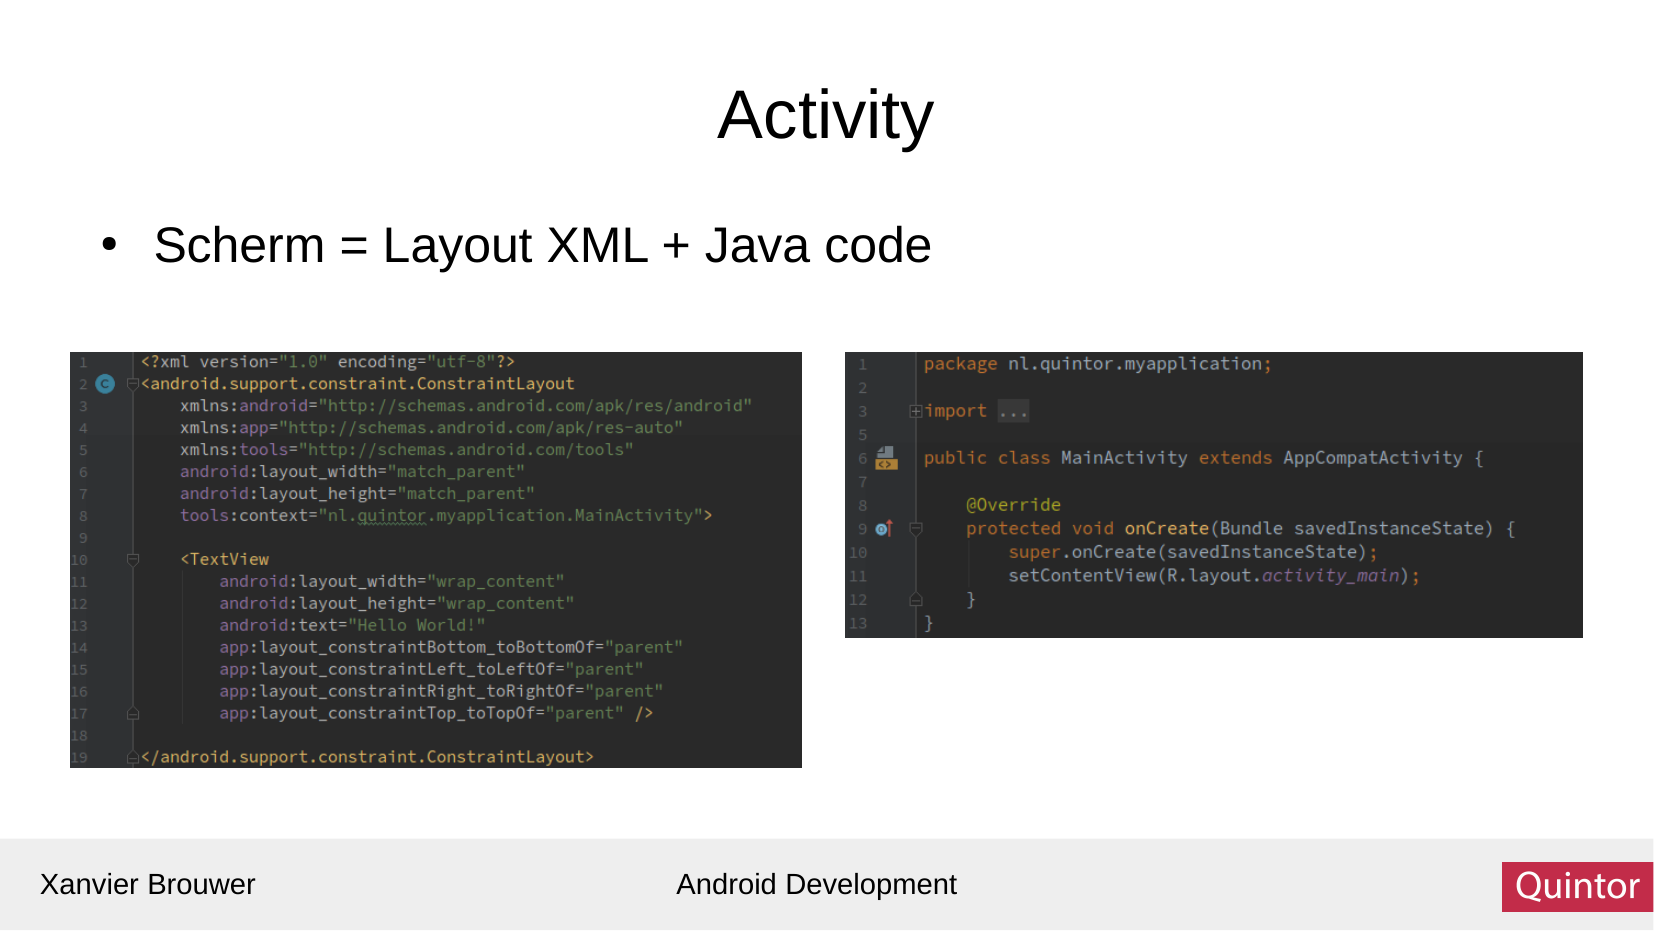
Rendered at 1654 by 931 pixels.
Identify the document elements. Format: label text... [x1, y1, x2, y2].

picture [1502, 862, 1654, 912]
list Scherm = Layout XML + Java code [82, 217, 1571, 758]
picture [845, 352, 1583, 638]
title Activity [82, 37, 1571, 193]
picture [70, 352, 802, 768]
